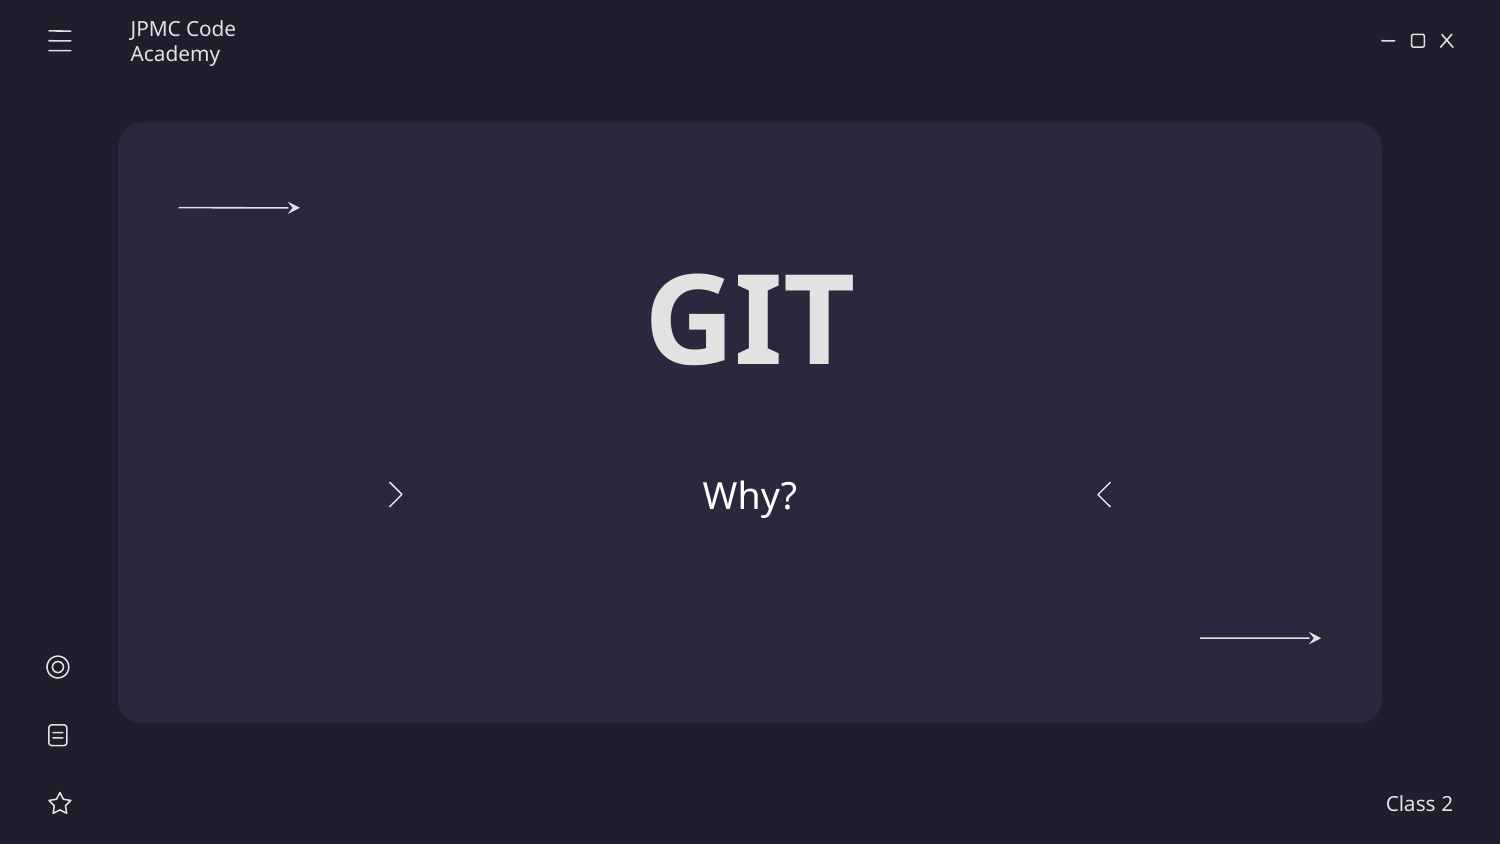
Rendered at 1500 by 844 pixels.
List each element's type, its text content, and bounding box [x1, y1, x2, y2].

title GIT [294, 207, 1206, 422]
subtitle JPMC Code Academy [130, 18, 306, 64]
subtitle Why? [402, 421, 1098, 568]
subtitle Class 2 [1278, 780, 1453, 826]
